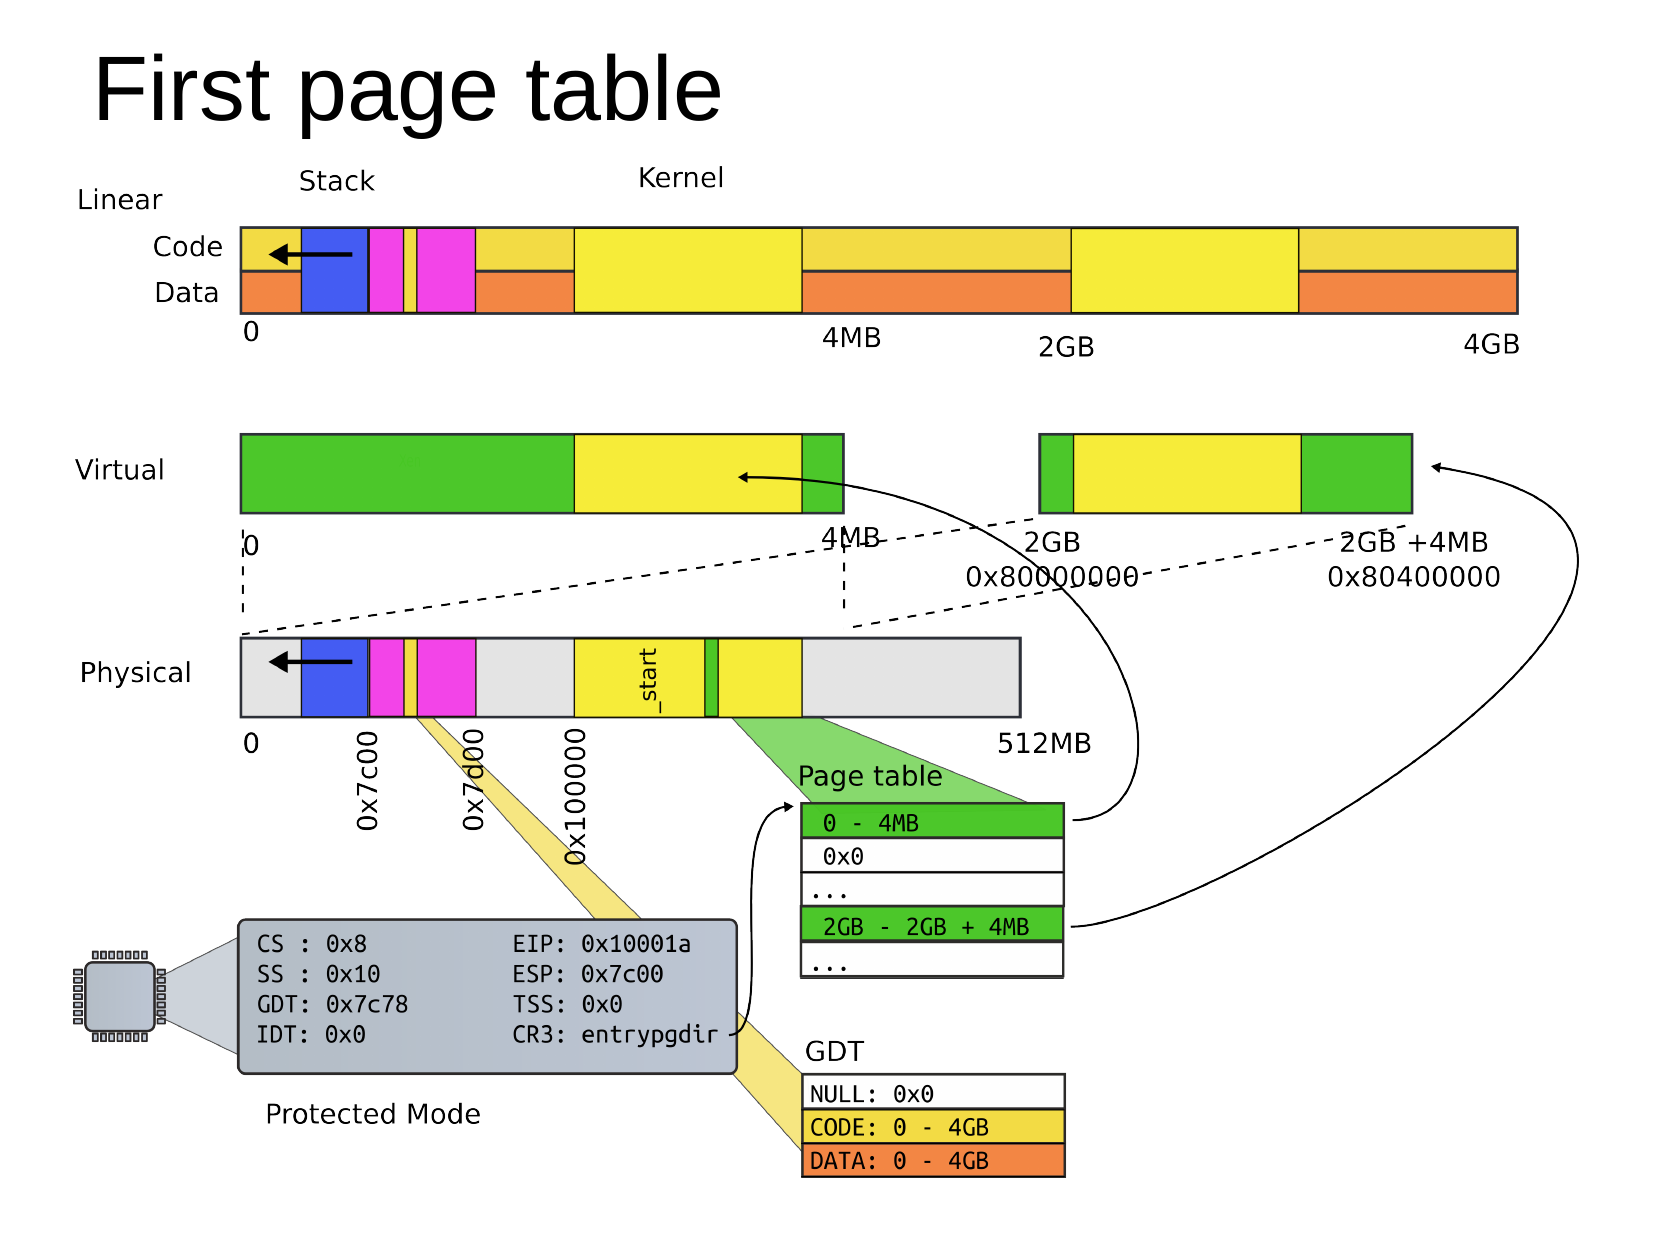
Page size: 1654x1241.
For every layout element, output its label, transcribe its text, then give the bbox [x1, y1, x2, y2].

title First page table [37, 37, 780, 141]
picture [73, 166, 1579, 1178]
